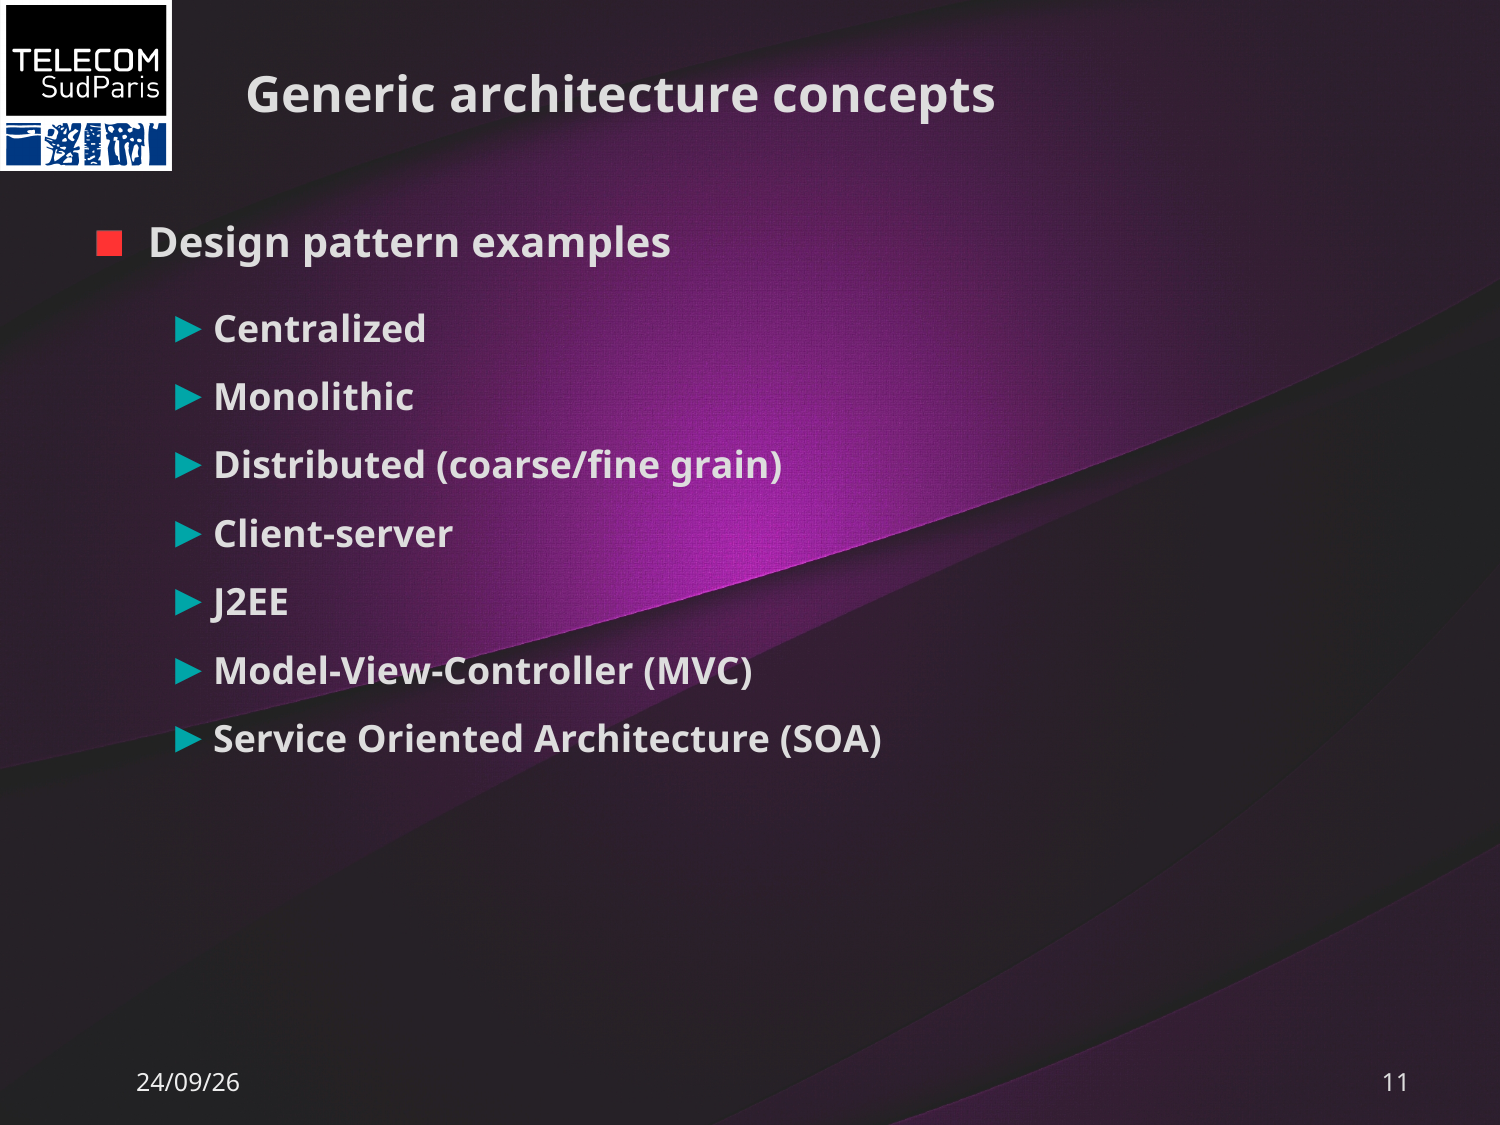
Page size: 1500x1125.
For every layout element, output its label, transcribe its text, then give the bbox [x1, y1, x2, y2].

title Generic architecture concepts [230, 19, 1429, 165]
list Design pattern examples Centralized Monolithic Distributed (coarse/fine grain) Client-server J2EE Model-View-Controller (MVC) Service Oriented Architecture (SOA) [76, 207, 1427, 977]
picture [0, 0, 1500, 1125]
